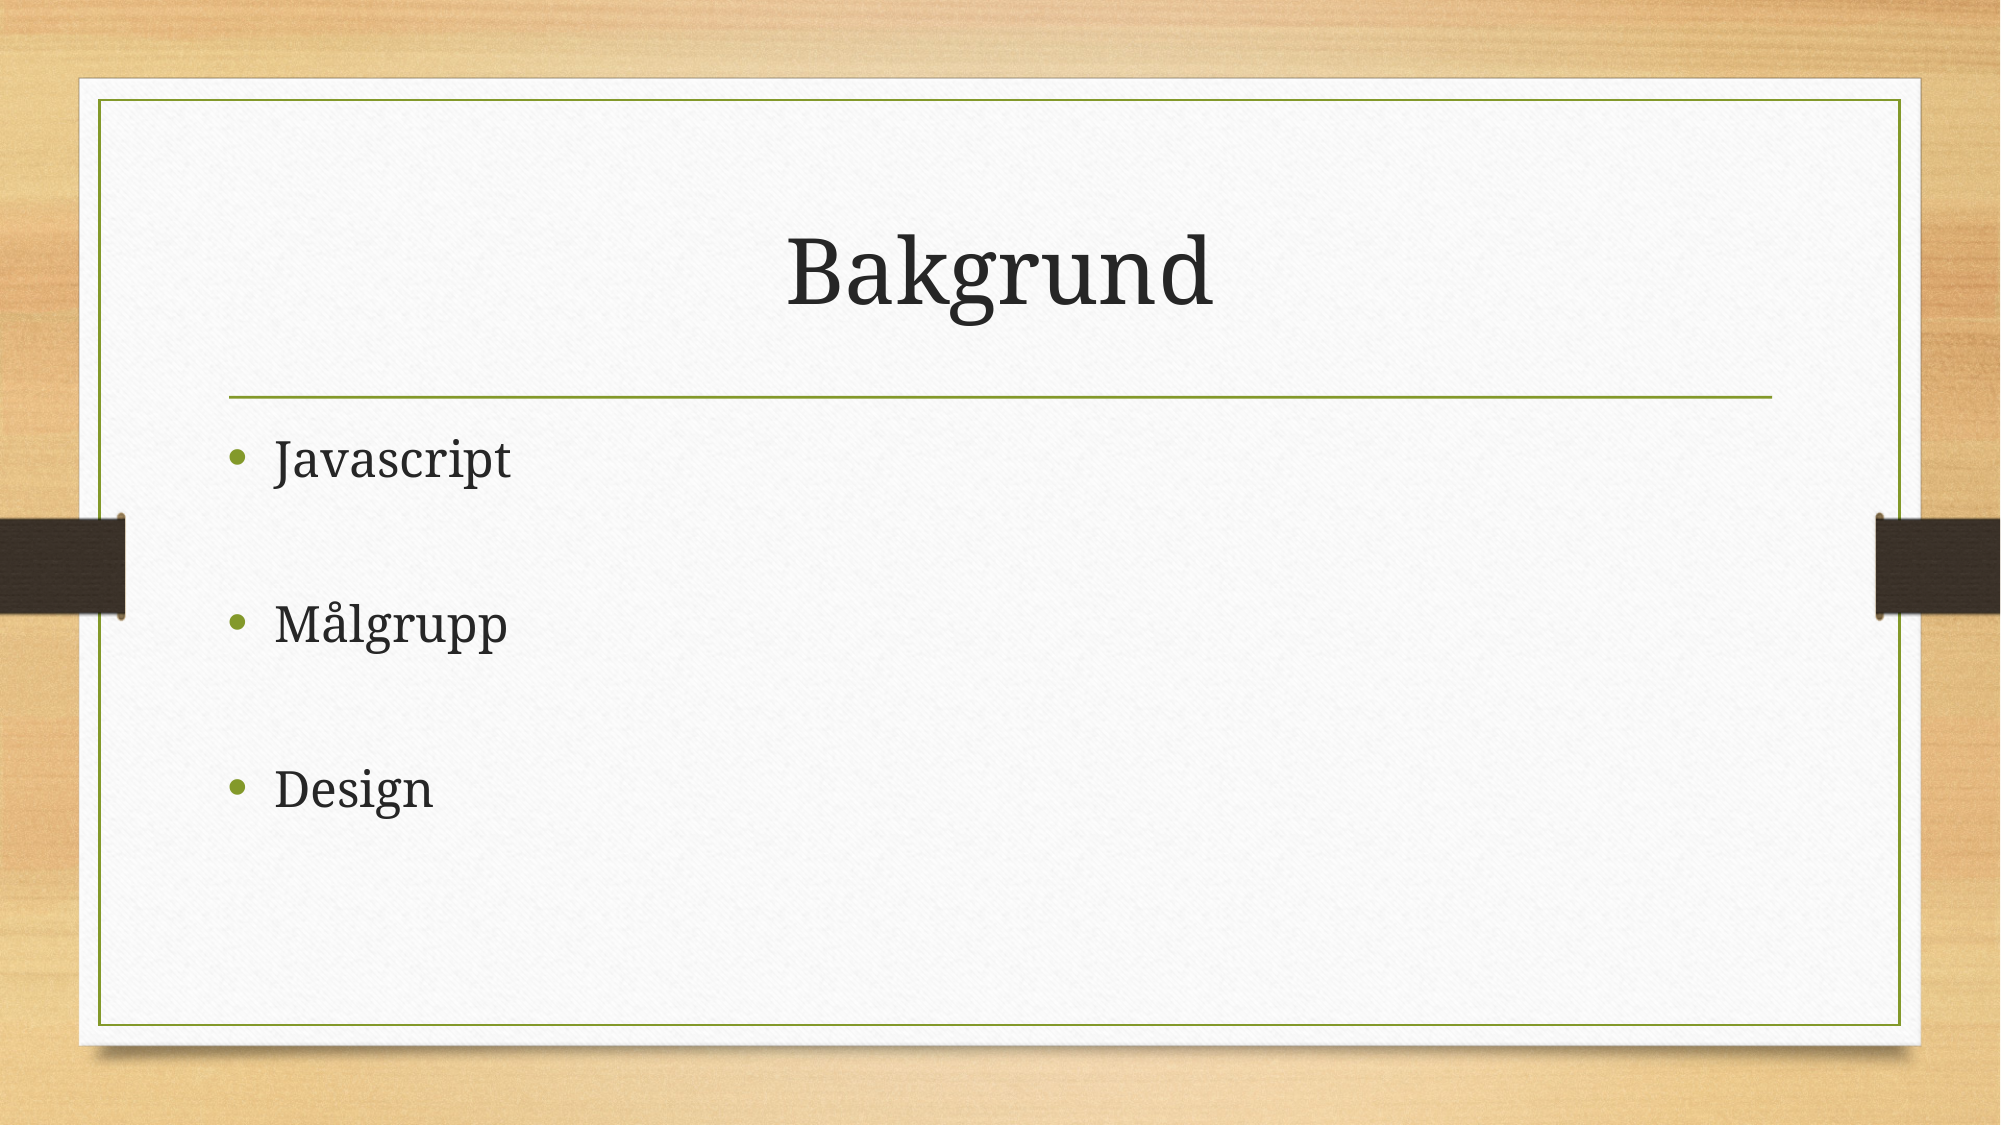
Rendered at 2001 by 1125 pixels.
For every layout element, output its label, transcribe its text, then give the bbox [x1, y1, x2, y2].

title Bakgrund [212, 161, 1788, 375]
list Javascript Målgrupp Design [212, 419, 1788, 964]
picture [0, 0, 2001, 1125]
